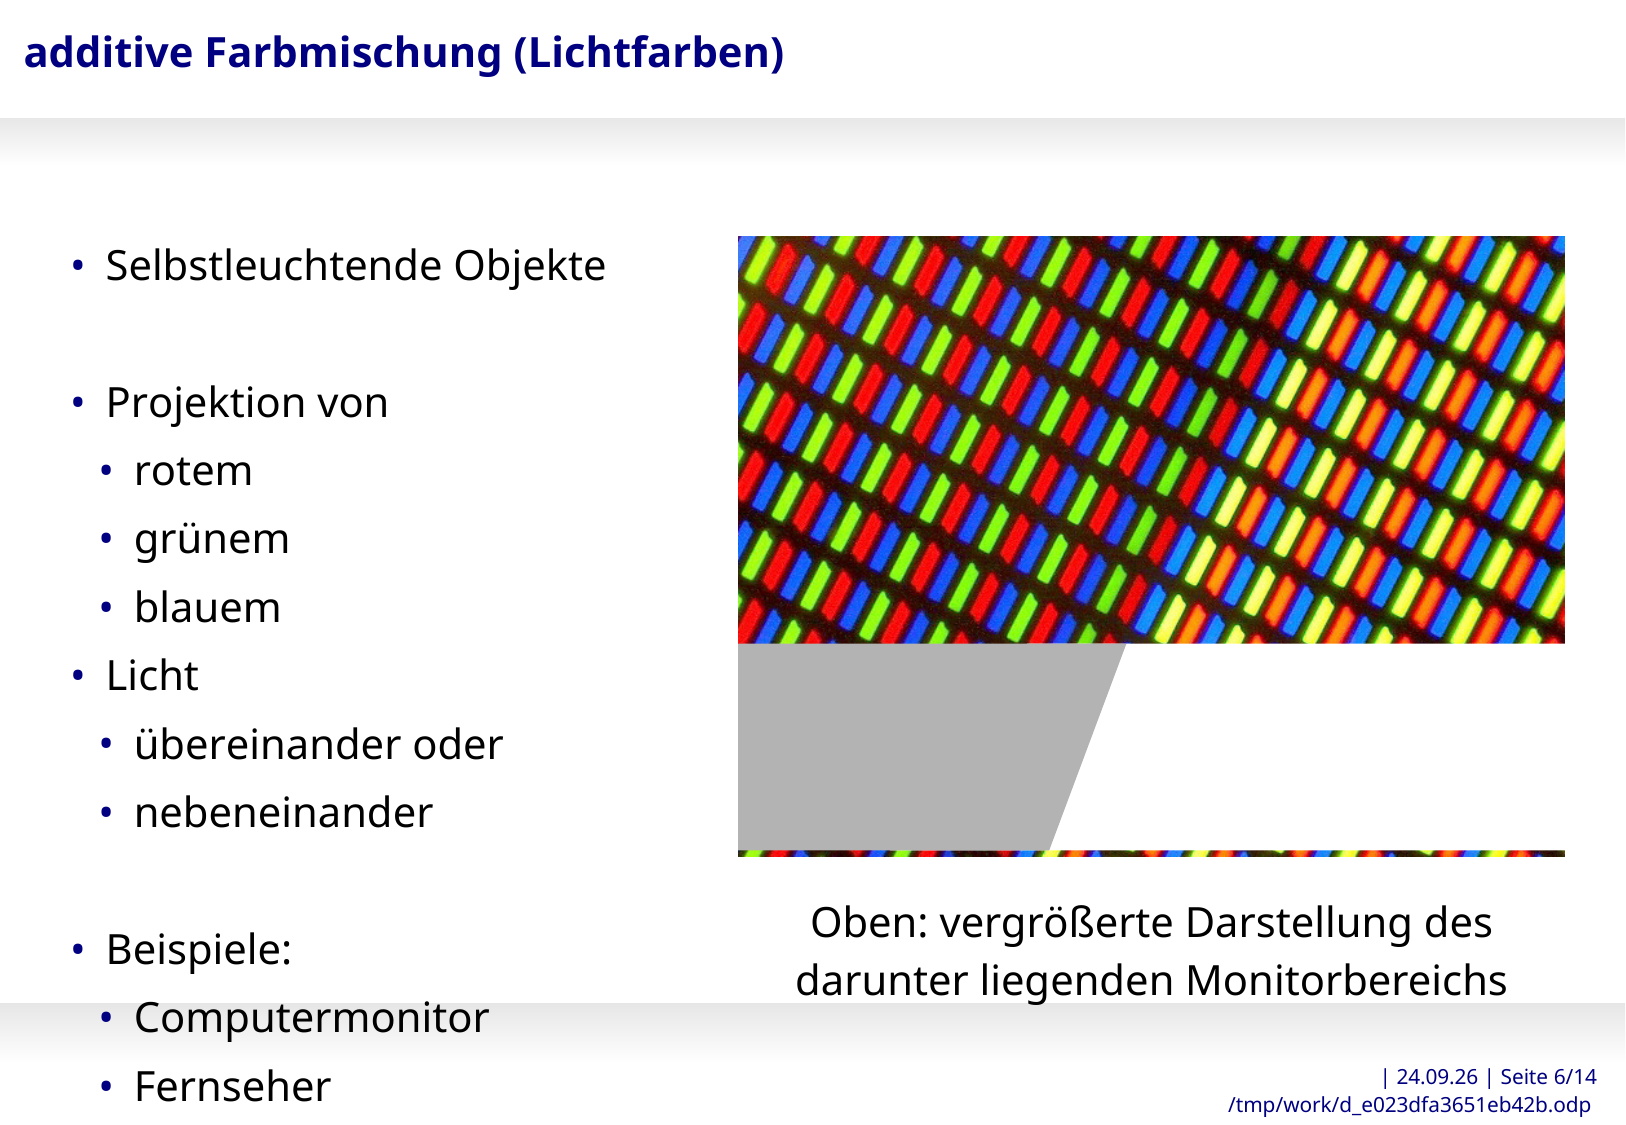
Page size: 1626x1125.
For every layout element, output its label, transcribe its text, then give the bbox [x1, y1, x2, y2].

picture [738, 851, 1565, 857]
text_box [738, 643, 1579, 851]
text_box Oben: vergrößerte Darstellung des darunter liegenden Monitorbereichs [738, 885, 1565, 983]
title additive Farbmischung (Lichtfarben) [23, 11, 1600, 130]
picture [738, 236, 1565, 643]
list Selbstleuchtende Objekte Projektion von rotem grünem blauem Licht übereinander oder nebeneinander Beispiele: Computermonitor Fernseher [23, 224, 1588, 877]
